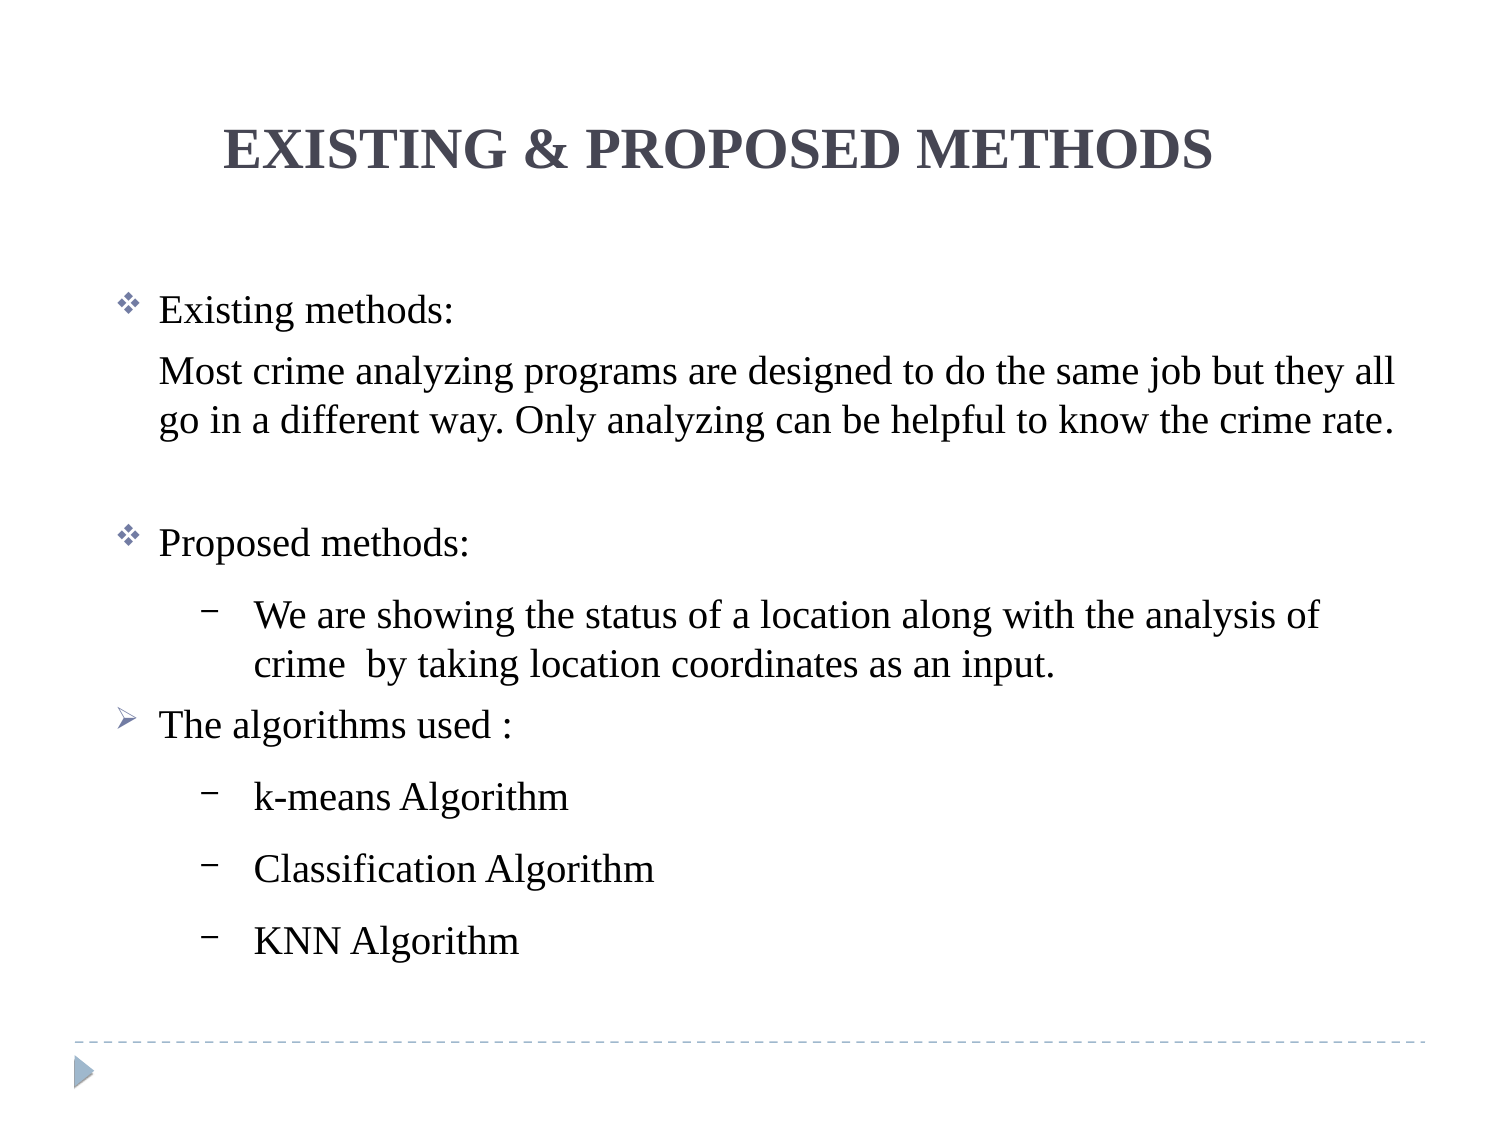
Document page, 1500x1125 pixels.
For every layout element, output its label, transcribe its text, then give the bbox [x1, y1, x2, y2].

list Existing methods: Most crime analyzing programs are designed to do the same job but they all go in a different way. Only analyzing can be helpful to know the crime rate. Proposed methods: We are showing the status of a location along with the analysis of crime by taking location coordinates as an input. The algorithms used : k-means Algorithm Classification Algorithm KNN Algorithm [99, 275, 1413, 1010]
title EXISTING & PROPOSED METHODS [87, 50, 1350, 188]
